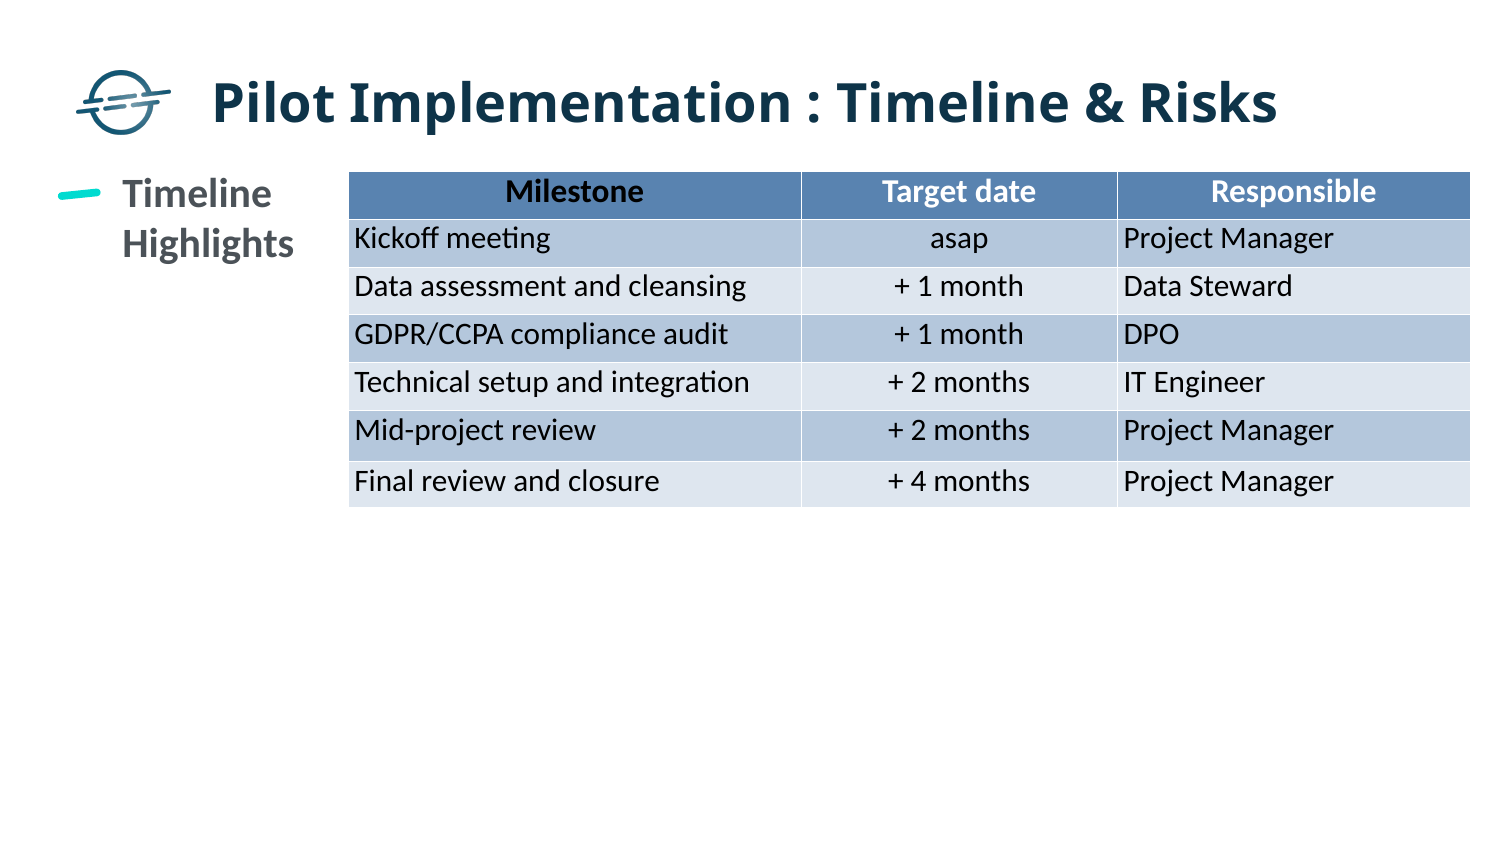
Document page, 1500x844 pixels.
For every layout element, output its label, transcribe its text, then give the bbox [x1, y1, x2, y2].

table_cell Data Steward [1118, 268, 1470, 314]
picture [76, 70, 171, 135]
table_cell Technical setup and integration [349, 363, 801, 410]
table_cell Kickoff meeting [349, 220, 801, 267]
table_header Milestone [349, 172, 801, 219]
table_cell + 2 months [802, 363, 1117, 410]
table_cell GDPR/CCPA compliance audit [349, 315, 801, 362]
table_cell Mid-project review [349, 411, 801, 461]
table_cell DPO [1118, 315, 1470, 362]
table_cell Project Manager [1118, 462, 1470, 507]
table_cell Project Manager [1118, 411, 1470, 461]
table_cell Final review and closure [349, 462, 801, 507]
table_header Target date [802, 172, 1117, 219]
table_cell + 1 month [802, 315, 1117, 362]
table_header Responsible [1118, 172, 1470, 219]
table_cell Project Manager [1118, 220, 1470, 267]
table_cell + 1 month [802, 268, 1117, 314]
table_cell + 2 months [802, 411, 1117, 461]
table_cell + 4 months [802, 462, 1117, 507]
table_cell IT Engineer [1118, 363, 1470, 410]
table_cell asap [802, 220, 1117, 267]
text_box [57, 188, 101, 200]
title Pilot Implementation : Timeline & Risks [196, 53, 1436, 155]
table_cell Data assessment and cleansing [349, 268, 801, 314]
title Timeline Highlights [107, 150, 336, 289]
